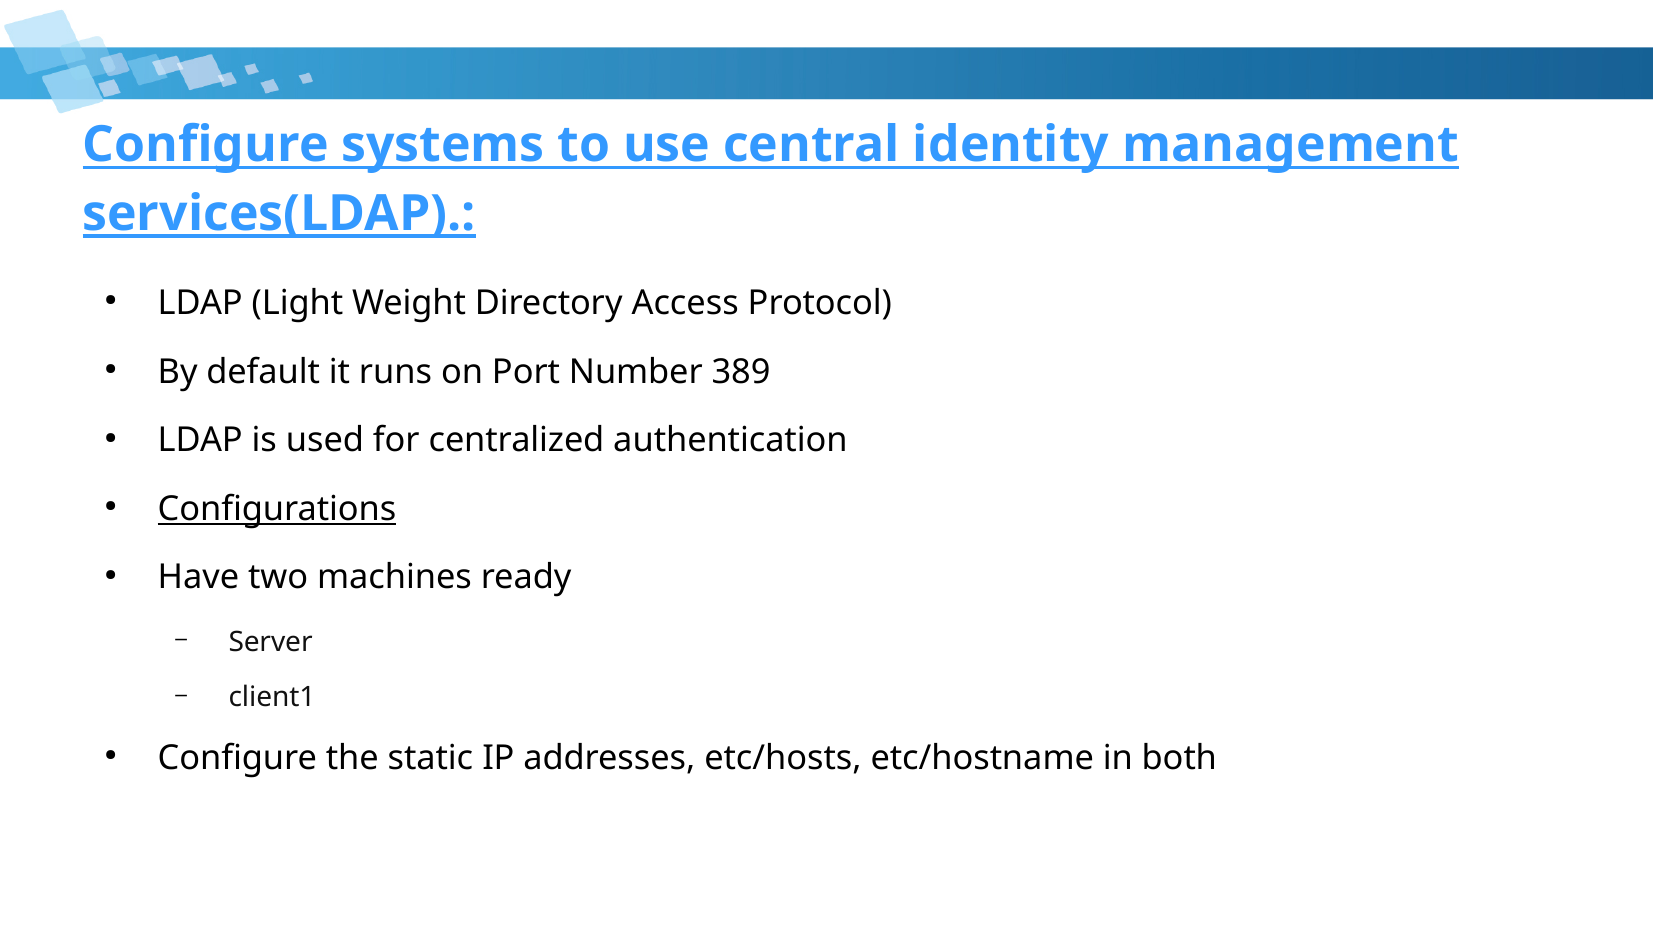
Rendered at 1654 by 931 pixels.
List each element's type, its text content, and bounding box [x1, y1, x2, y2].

picture [0, 0, 1653, 929]
list LDAP (Light Weight Directory Access Protocol) By default it runs on Port Number 389 LDAP is used for centralized authentication Configurations Have two machines ready Server client1 Configure the static IP addresses, etc/hosts, etc/hostname in both [86, 277, 1576, 931]
title Configure systems to use central identity management services(LDAP).: [82, 99, 1571, 255]
